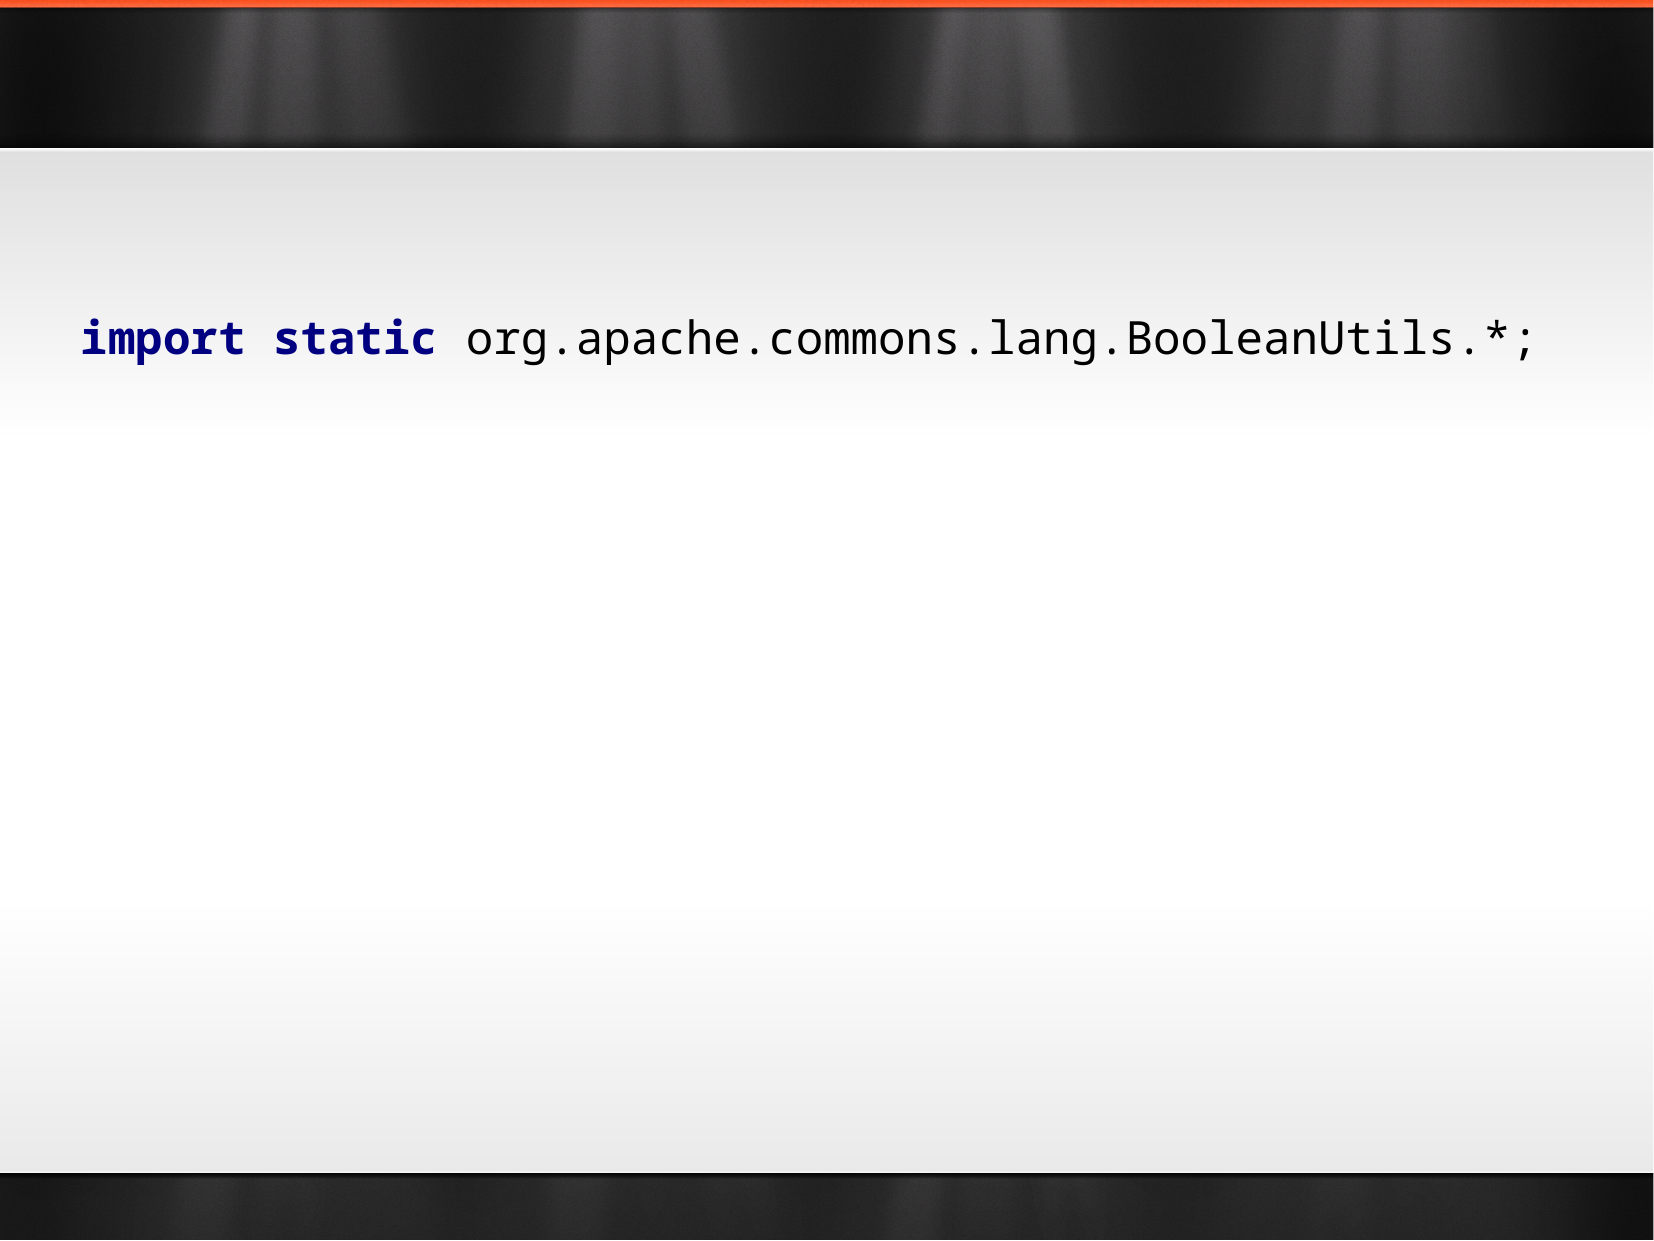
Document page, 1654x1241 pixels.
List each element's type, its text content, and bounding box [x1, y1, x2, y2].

picture [0, 0, 1654, 1240]
subtitle import static org.apache.commons.lang.BooleanUtils.*; [80, 305, 1654, 1125]
